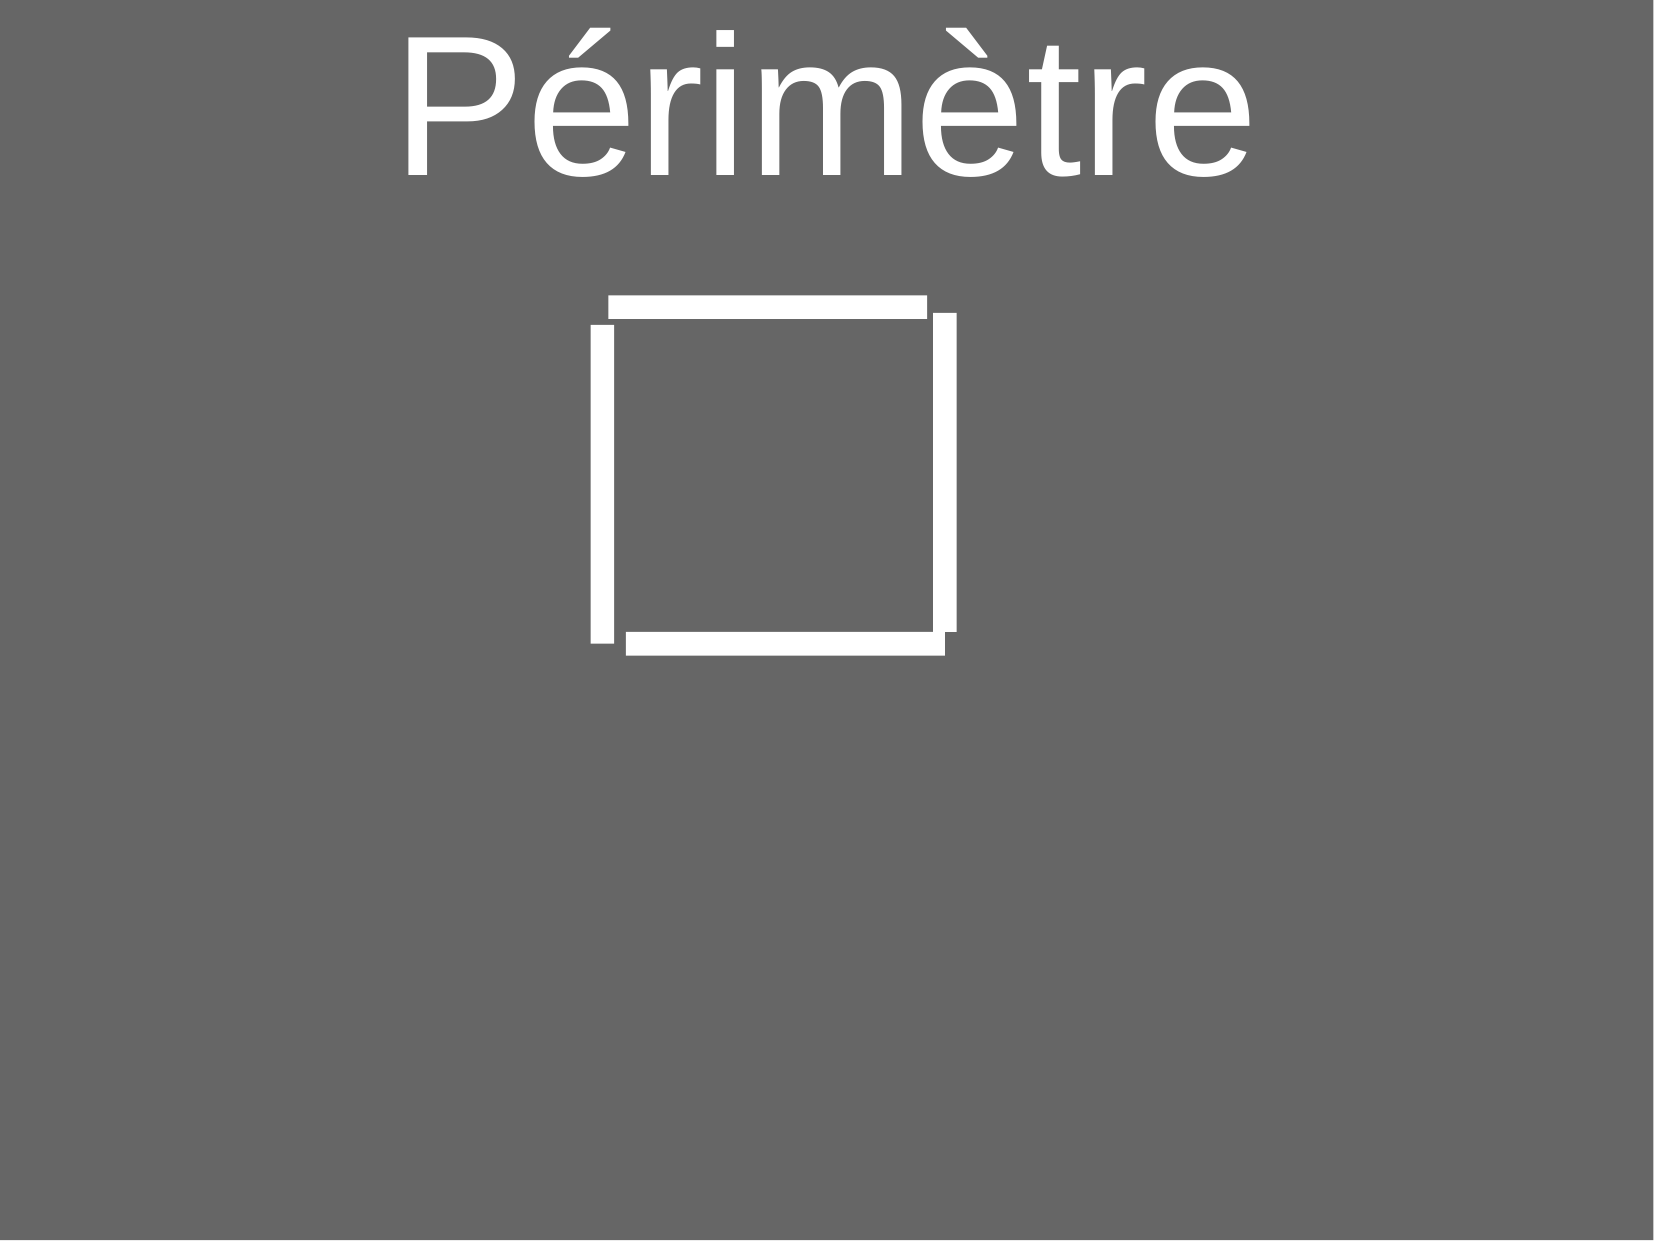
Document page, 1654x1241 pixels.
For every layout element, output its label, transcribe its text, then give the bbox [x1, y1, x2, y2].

title Périmètre [353, 0, 1300, 237]
text_box [0, 0, 1654, 1241]
